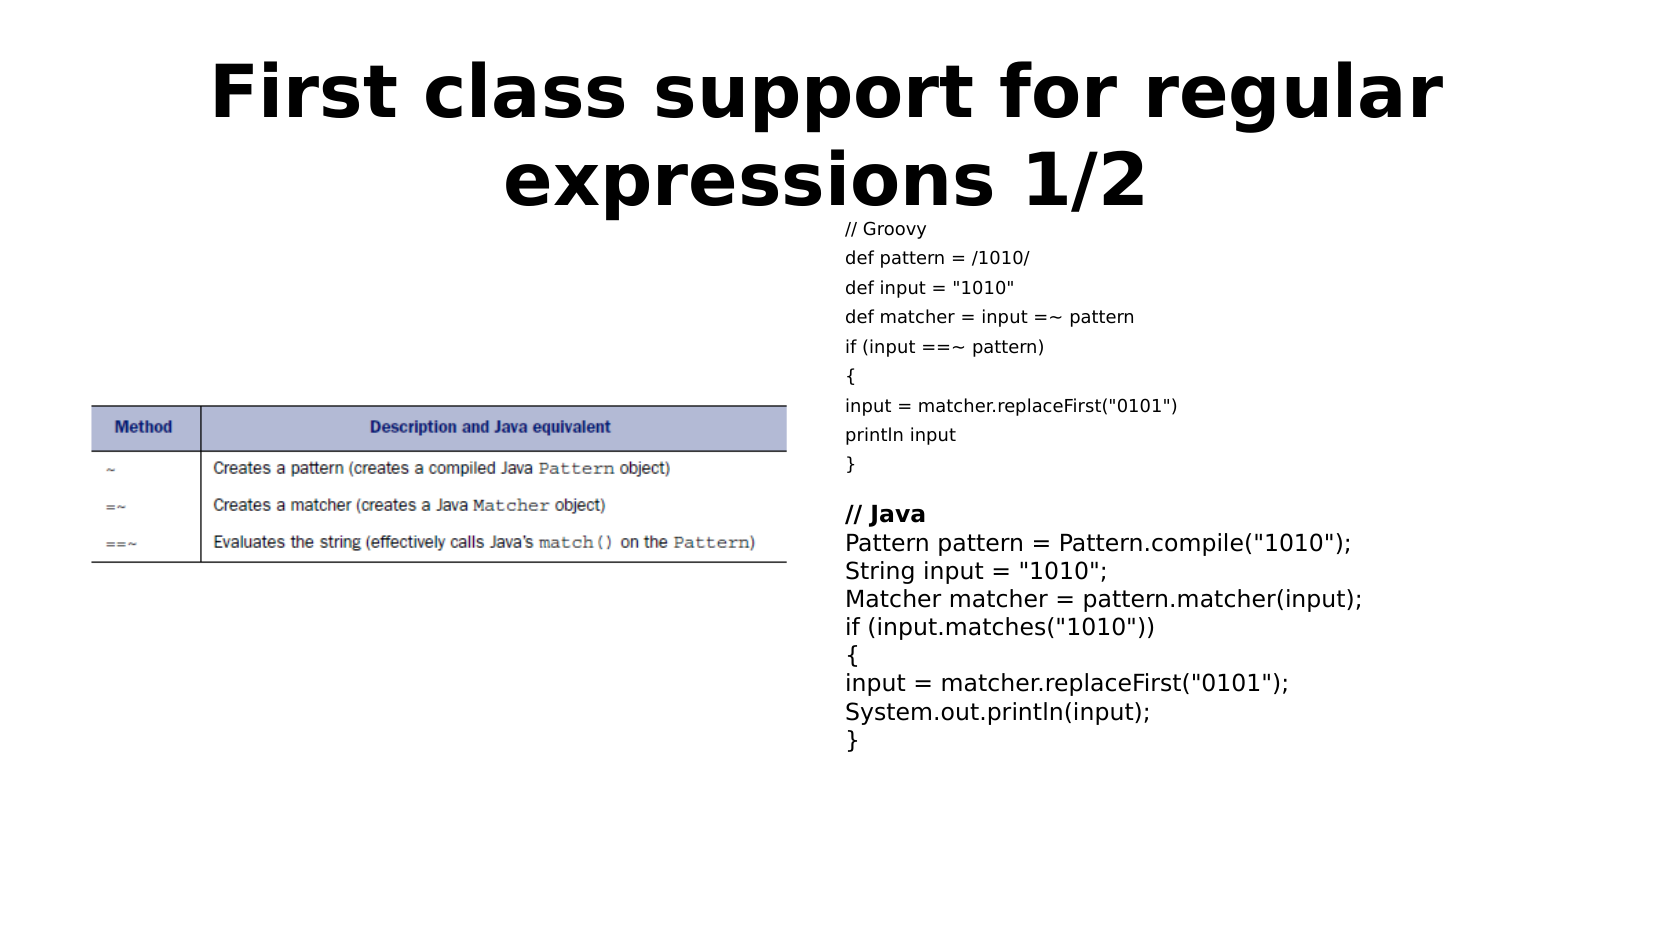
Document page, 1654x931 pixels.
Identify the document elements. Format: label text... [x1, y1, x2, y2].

picture [82, 400, 809, 574]
list // Java Pattern pattern = Pattern.compile("1010"); String input = "1010"; Matcher matcher = pattern.matcher(input); if (input.matches("1010")) { input = matcher.replaceFirst("0101"); System.out.println(input); } [845, 499, 1572, 757]
list // Groovy def pattern = /1010/ def input = "1010" def matcher = input =~ pattern if (input ==~ pattern) { input = matcher.replaceFirst("0101") println input } [845, 217, 1572, 475]
title First class support for regular expressions 1/2 [82, 37, 1571, 147]
